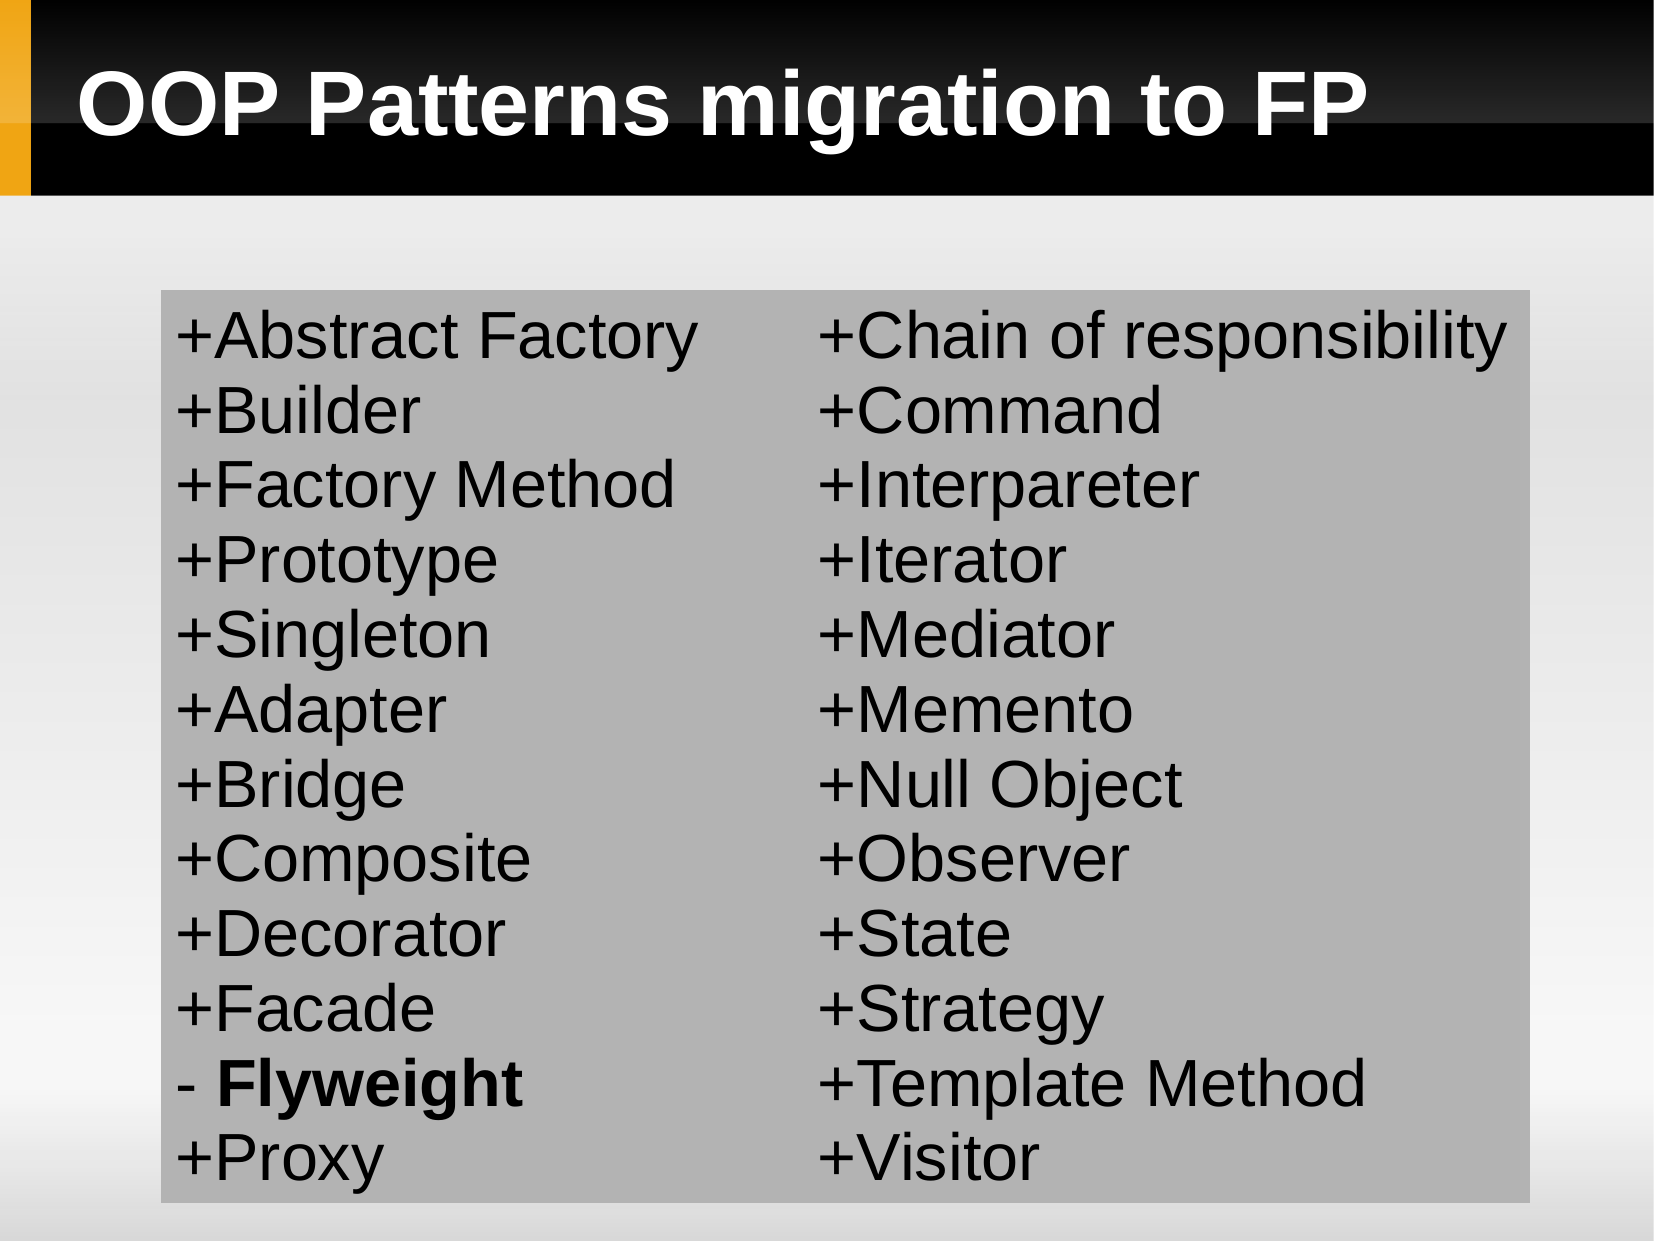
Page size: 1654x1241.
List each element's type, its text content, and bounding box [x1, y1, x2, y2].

table_header +Chain of responsibility +Command +Interpareter +Iterator +Mediator +Memento +Null Object +Observer +State +Strategy +Template Method +Visitor [803, 290, 1530, 1203]
title OOP Patterns migration to FP [76, 0, 1565, 208]
table_header +Abstract Factory +Builder +Factory Method +Prototype +Singleton +Adapter +Bridge +Composite +Decorator +Facade - Flyweight +Proxy [161, 290, 803, 1203]
picture [0, 0, 1654, 1241]
